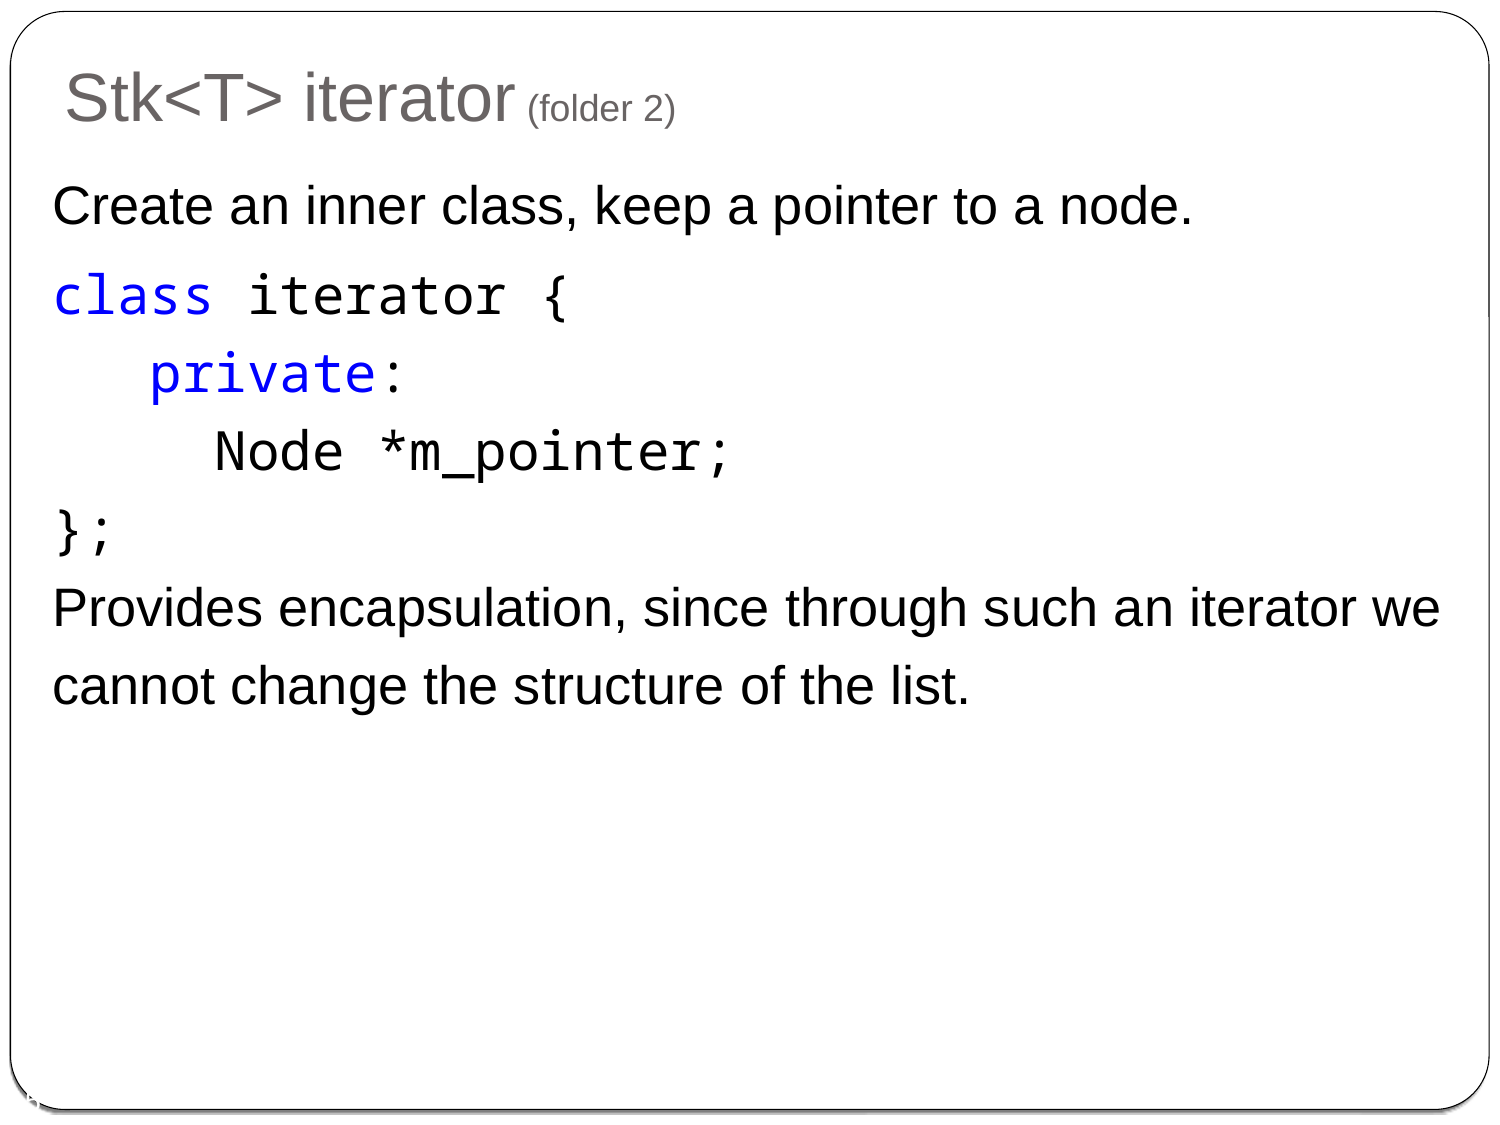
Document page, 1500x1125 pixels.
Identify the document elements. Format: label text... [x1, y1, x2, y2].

slide_number <number> [0, 1074, 50, 1125]
title Stk<T> iterator (folder 2) [50, 45, 1450, 150]
list Create an inner class, keep a pointer to a node. class iterator { private: Node *m_pointer; }; Provides encapsulation, since through such an iterator we cannot change the structure of the list. [37, 162, 1463, 1088]
